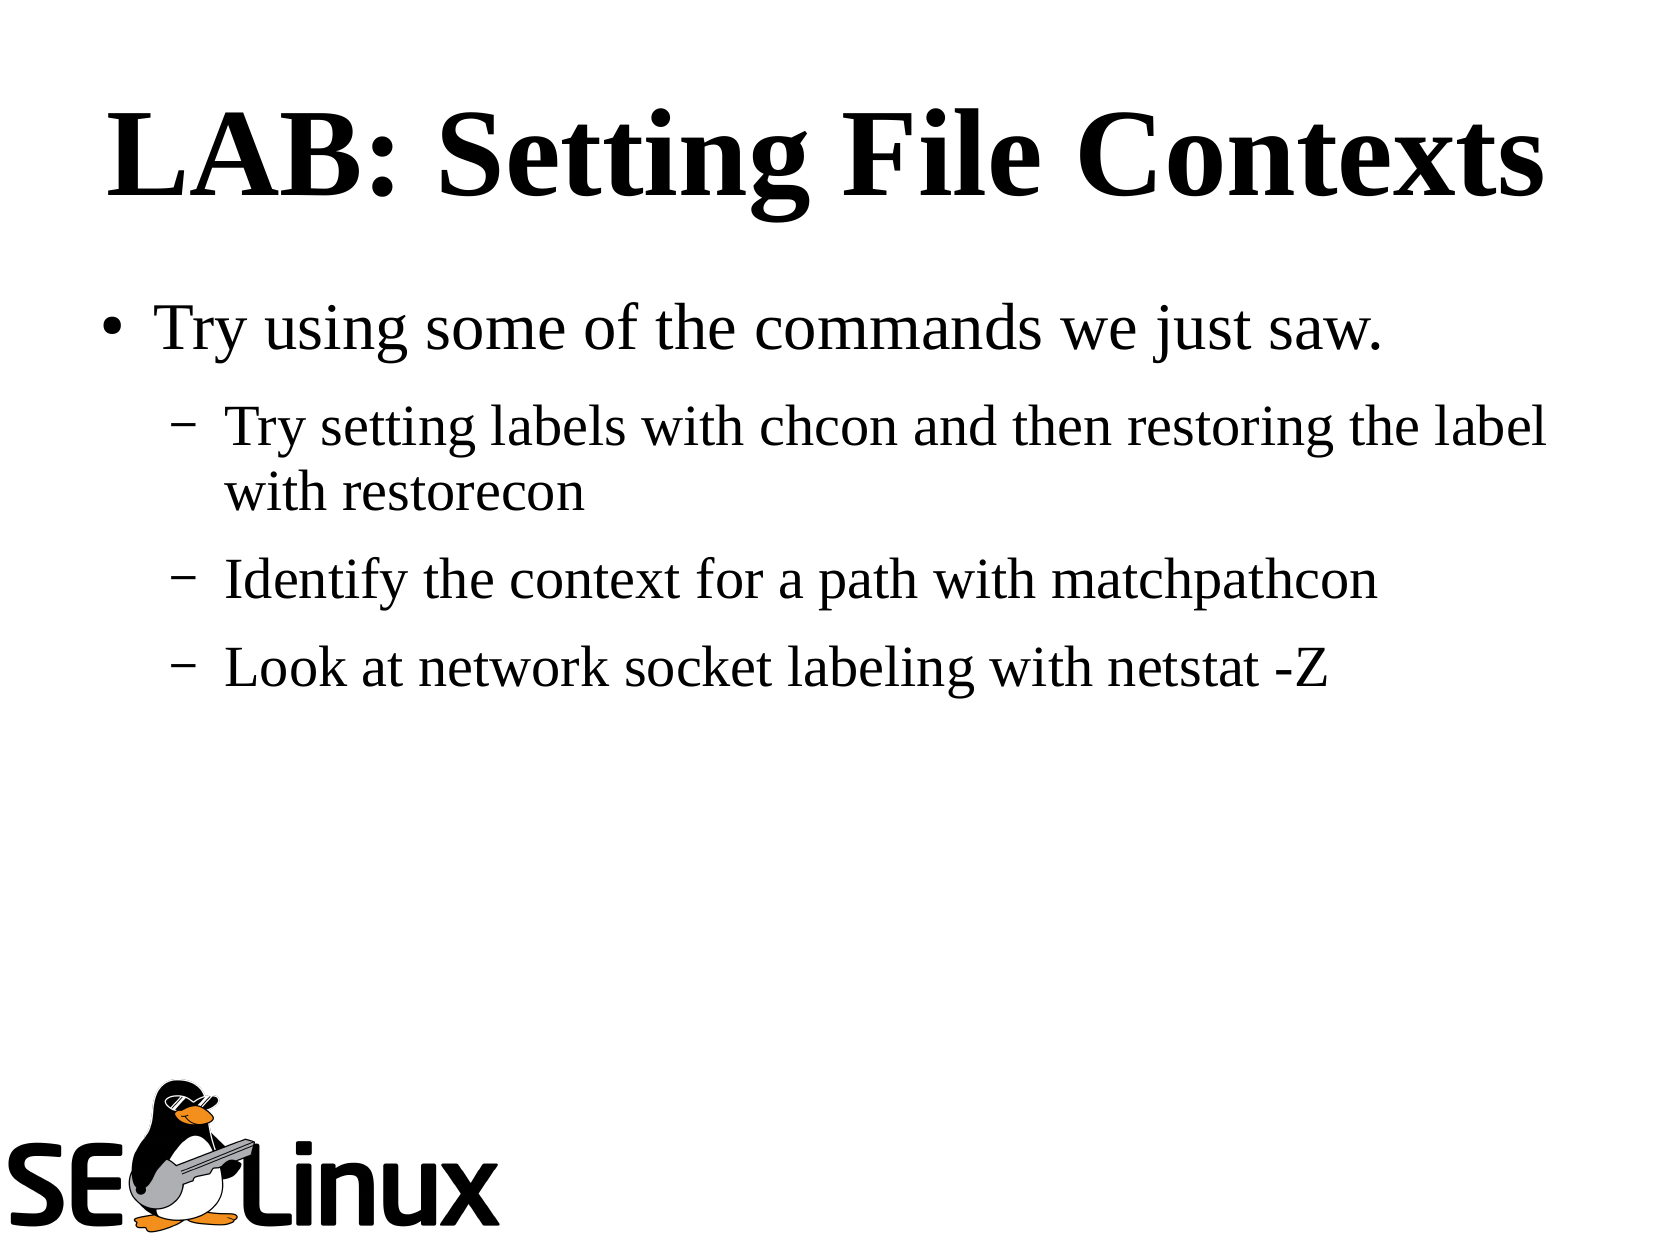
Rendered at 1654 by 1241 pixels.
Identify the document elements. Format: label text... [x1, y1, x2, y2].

title LAB: Setting File Contexts [82, 49, 1571, 257]
list Try using some of the commands we just saw. Try setting labels with chcon and then restoring the label with restorecon Identify the context for a path with matchpathcon Look at network socket labeling with netstat -Z [82, 290, 1571, 1010]
picture [0, 919, 526, 1241]
